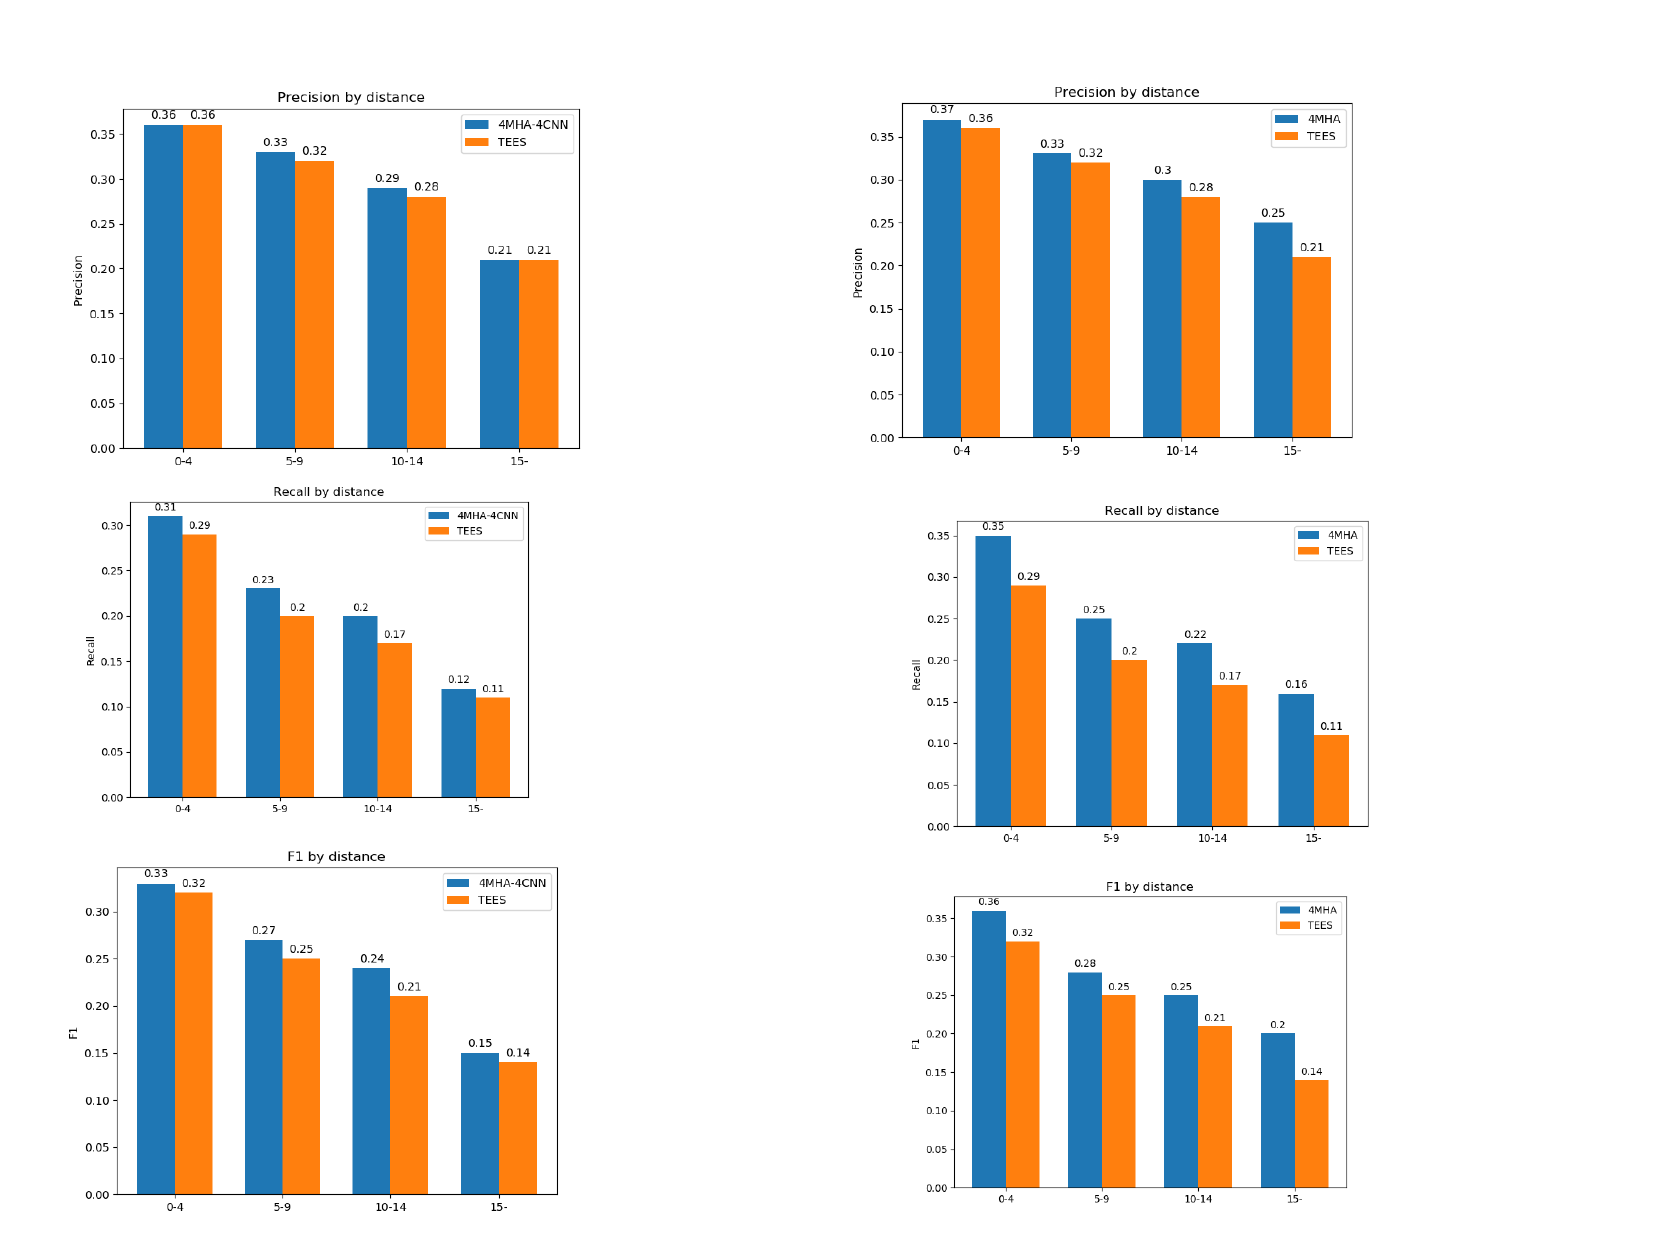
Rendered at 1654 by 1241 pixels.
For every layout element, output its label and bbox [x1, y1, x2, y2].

picture [840, 74, 1366, 469]
picture [900, 871, 1359, 1216]
picture [56, 839, 571, 1225]
picture [900, 494, 1381, 856]
picture [60, 79, 594, 826]
